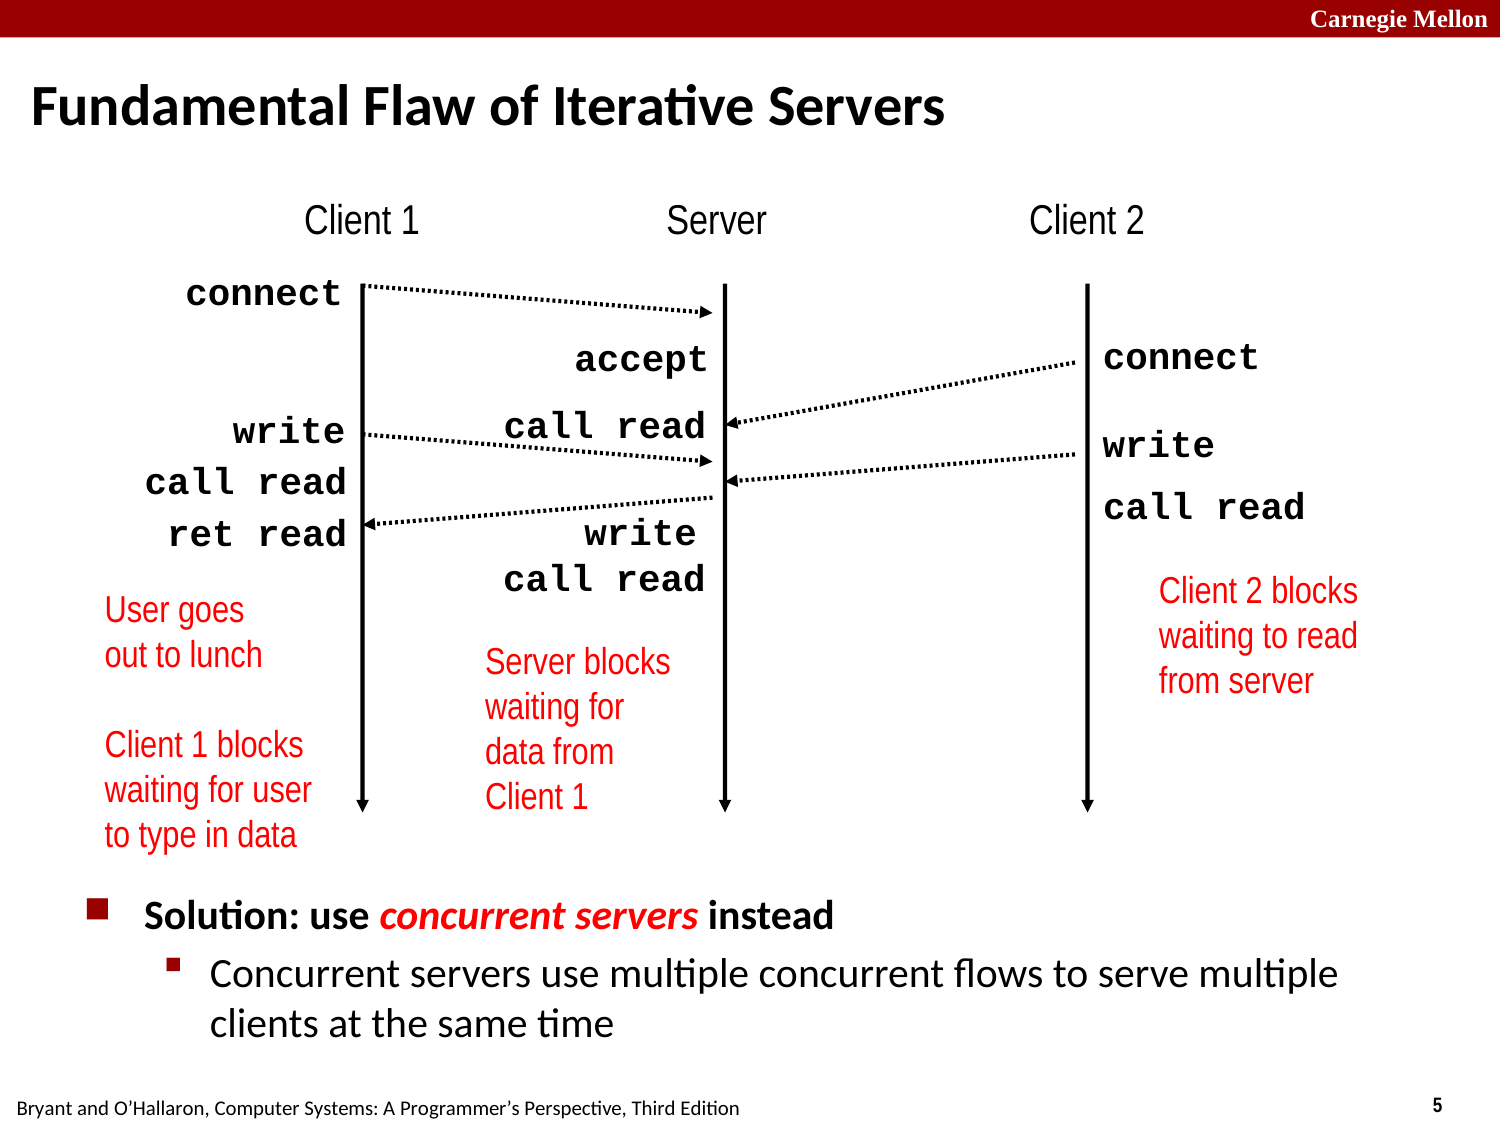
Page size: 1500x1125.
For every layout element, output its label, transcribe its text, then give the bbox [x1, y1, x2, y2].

text_box call read [129, 449, 362, 510]
text_box User goes out to lunch Client 1 blocks waiting for user to type in data [89, 577, 327, 863]
text_box Server blocks waiting for data from Client 1 [470, 629, 686, 825]
text_box Client 2 [1014, 185, 1160, 251]
text_box Server [651, 185, 783, 251]
text_box connect [170, 260, 358, 321]
text_box call read [488, 546, 721, 607]
text_box call read [488, 393, 721, 454]
text_box ret read [151, 501, 362, 562]
text_box write [1088, 412, 1231, 473]
text_box write [217, 398, 361, 449]
text_box write [569, 500, 712, 546]
text_box connect [1088, 324, 1276, 385]
list Solution: use concurrent servers instead Concurrent servers use multiple concurrent flows to serve multiple clients at the same time [72, 880, 1463, 1070]
text_box call read [1088, 474, 1321, 535]
text_box Client 1 [289, 185, 435, 251]
text_box accept [559, 326, 725, 387]
title Fundamental Flaw of Iterative Servers [15, 54, 1491, 149]
text_box Client 2 blocks waiting to read from server [1144, 558, 1382, 709]
